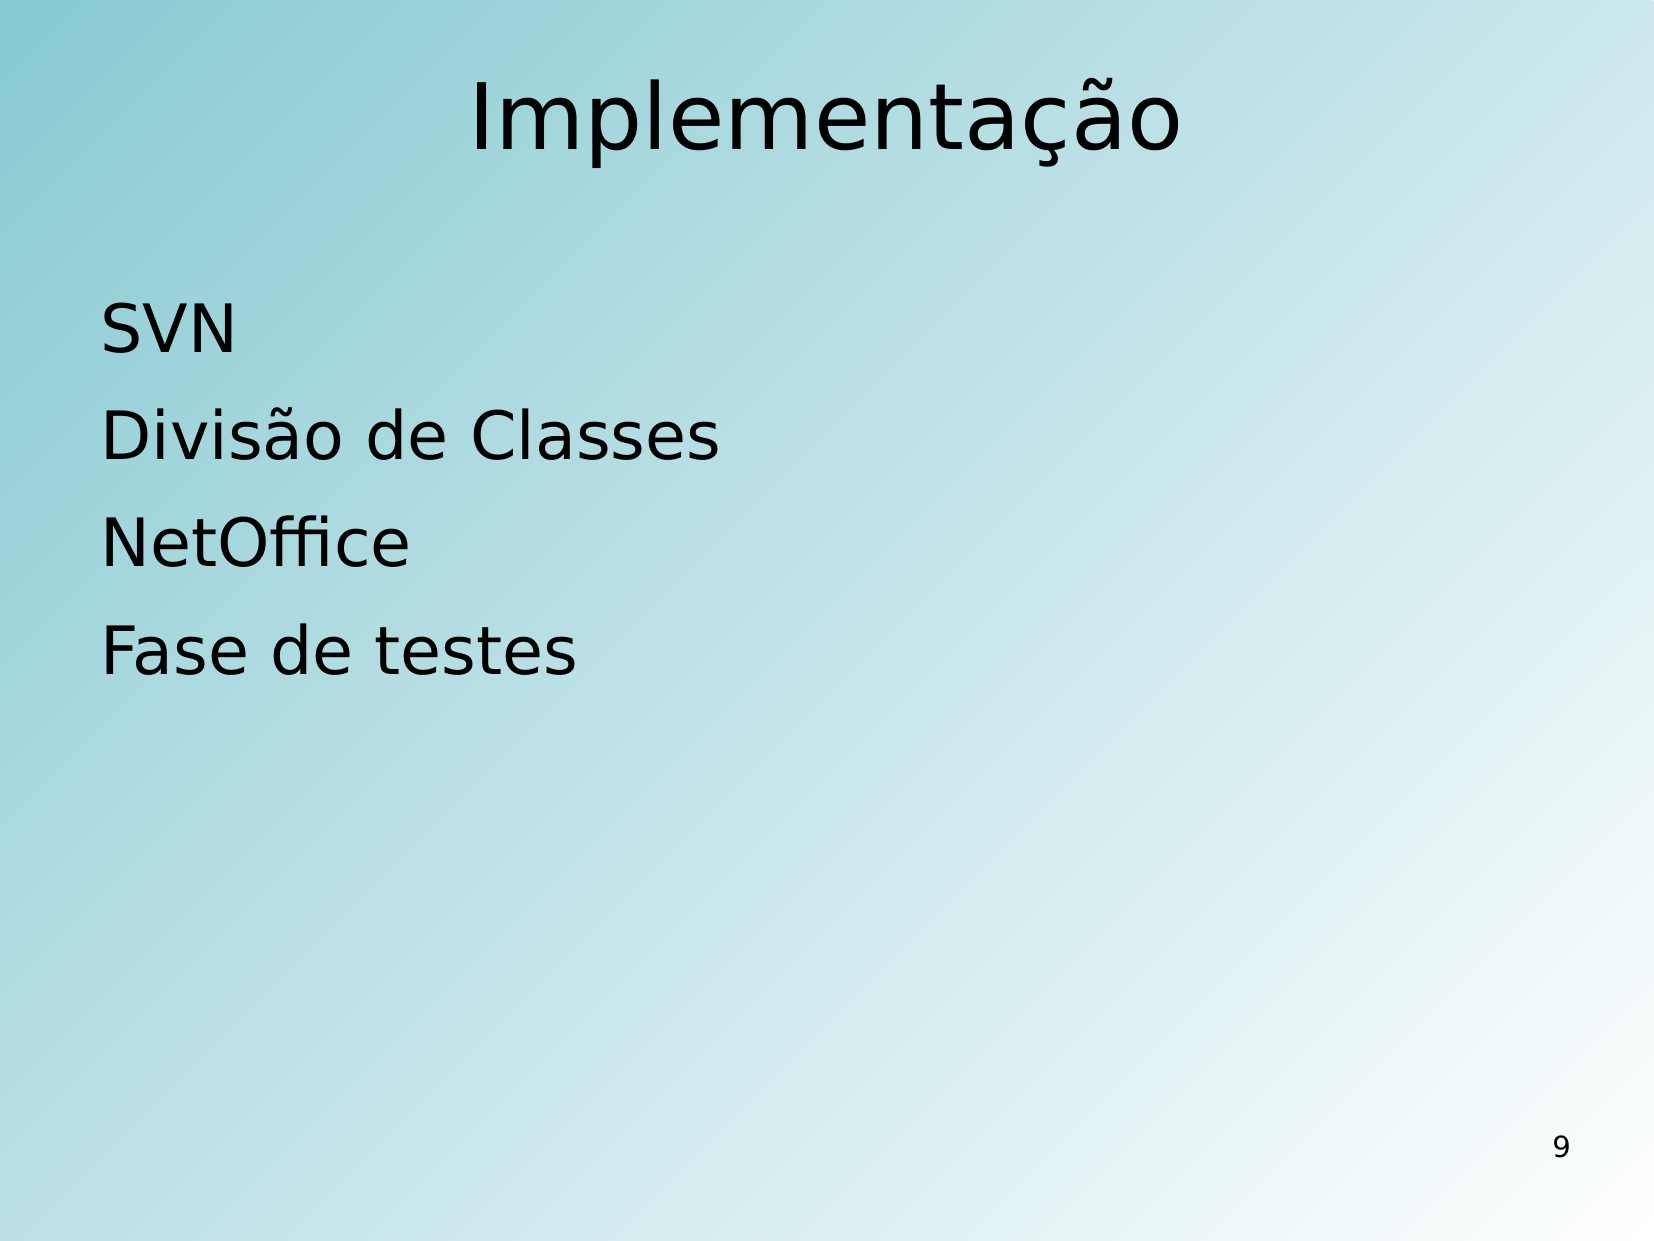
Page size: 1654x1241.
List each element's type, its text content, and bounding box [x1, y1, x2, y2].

title Implementação [82, 13, 1571, 222]
list SVN Divisão de Classes NetOffice Fase de testes [82, 290, 1571, 1094]
